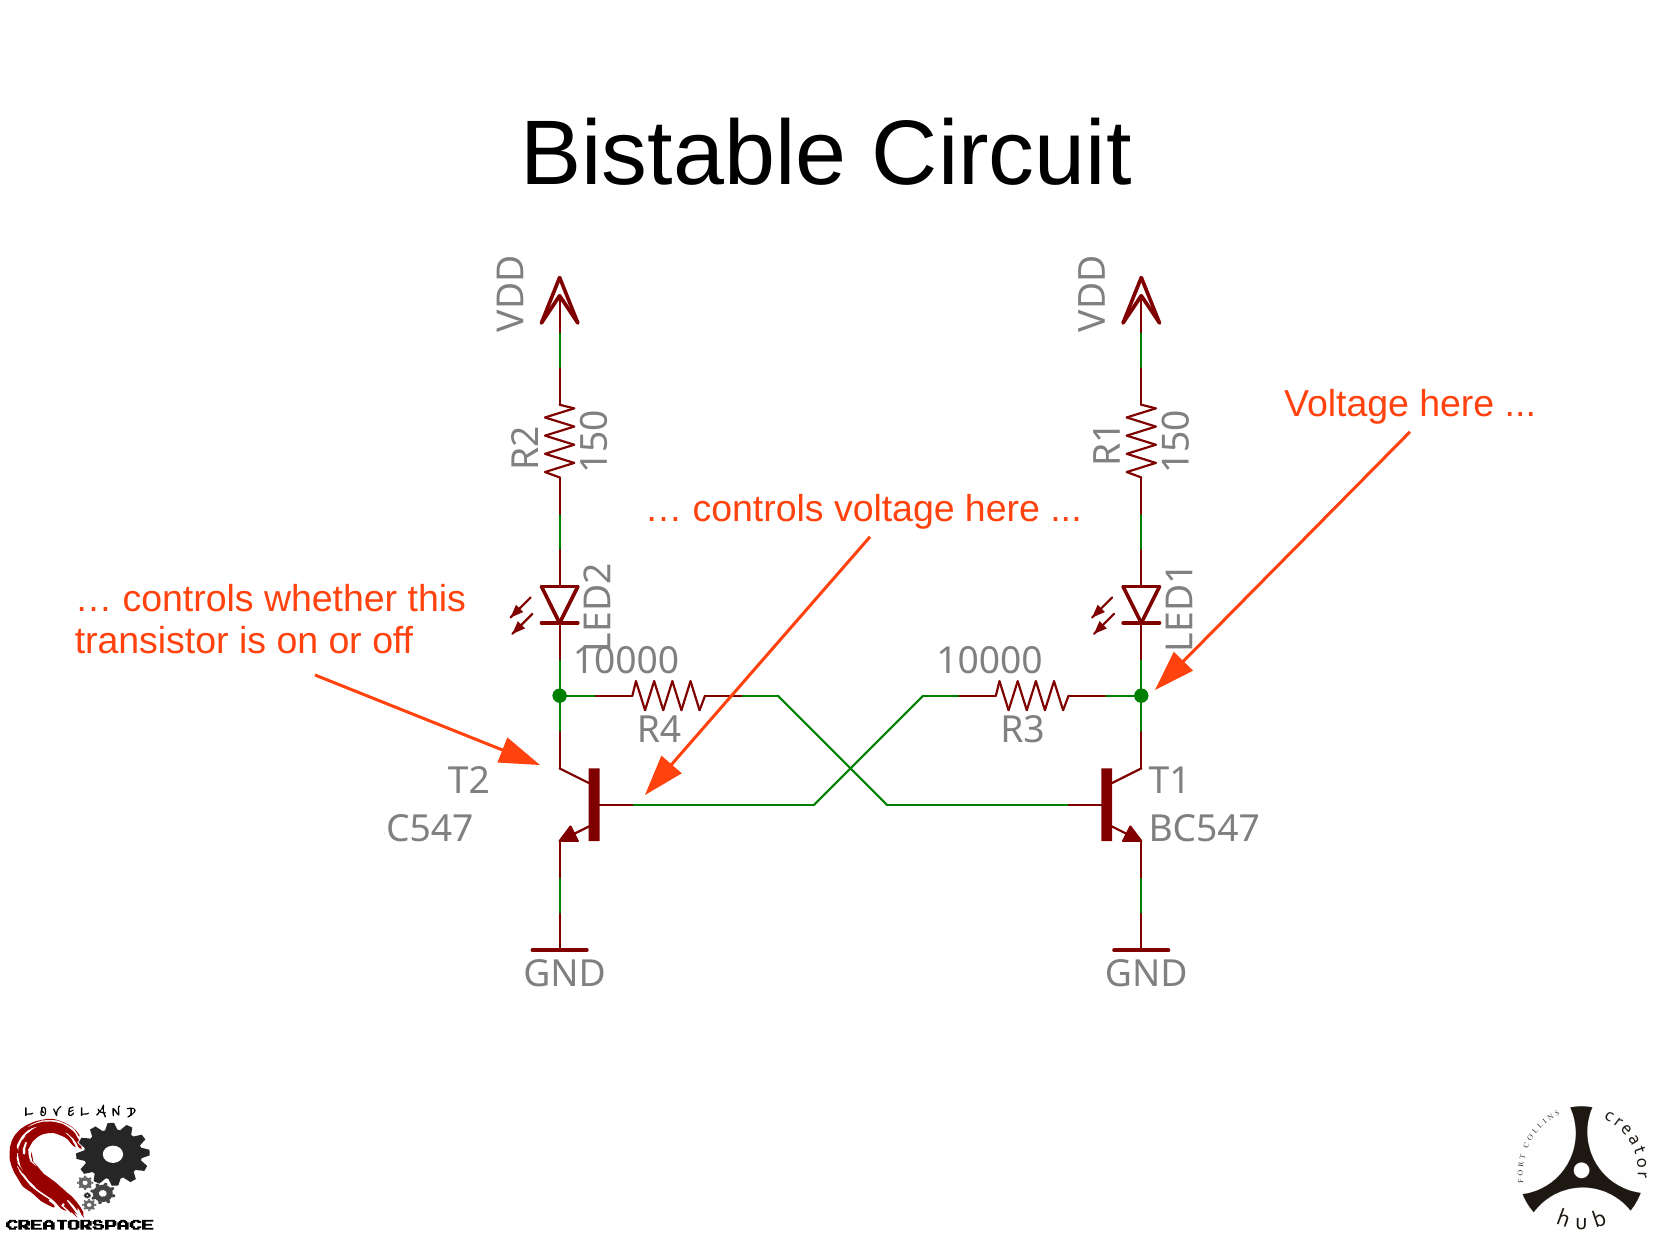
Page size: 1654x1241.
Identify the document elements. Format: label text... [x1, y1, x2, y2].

picture [1485, 1090, 1654, 1241]
picture [384, 245, 1270, 996]
text_box Voltage here ... [1269, 375, 1551, 432]
text_box … controls whether this transistor is on or off [60, 570, 481, 669]
text_box … controls voltage here ... [630, 480, 1097, 537]
title Bistable Circuit [82, 49, 1571, 257]
